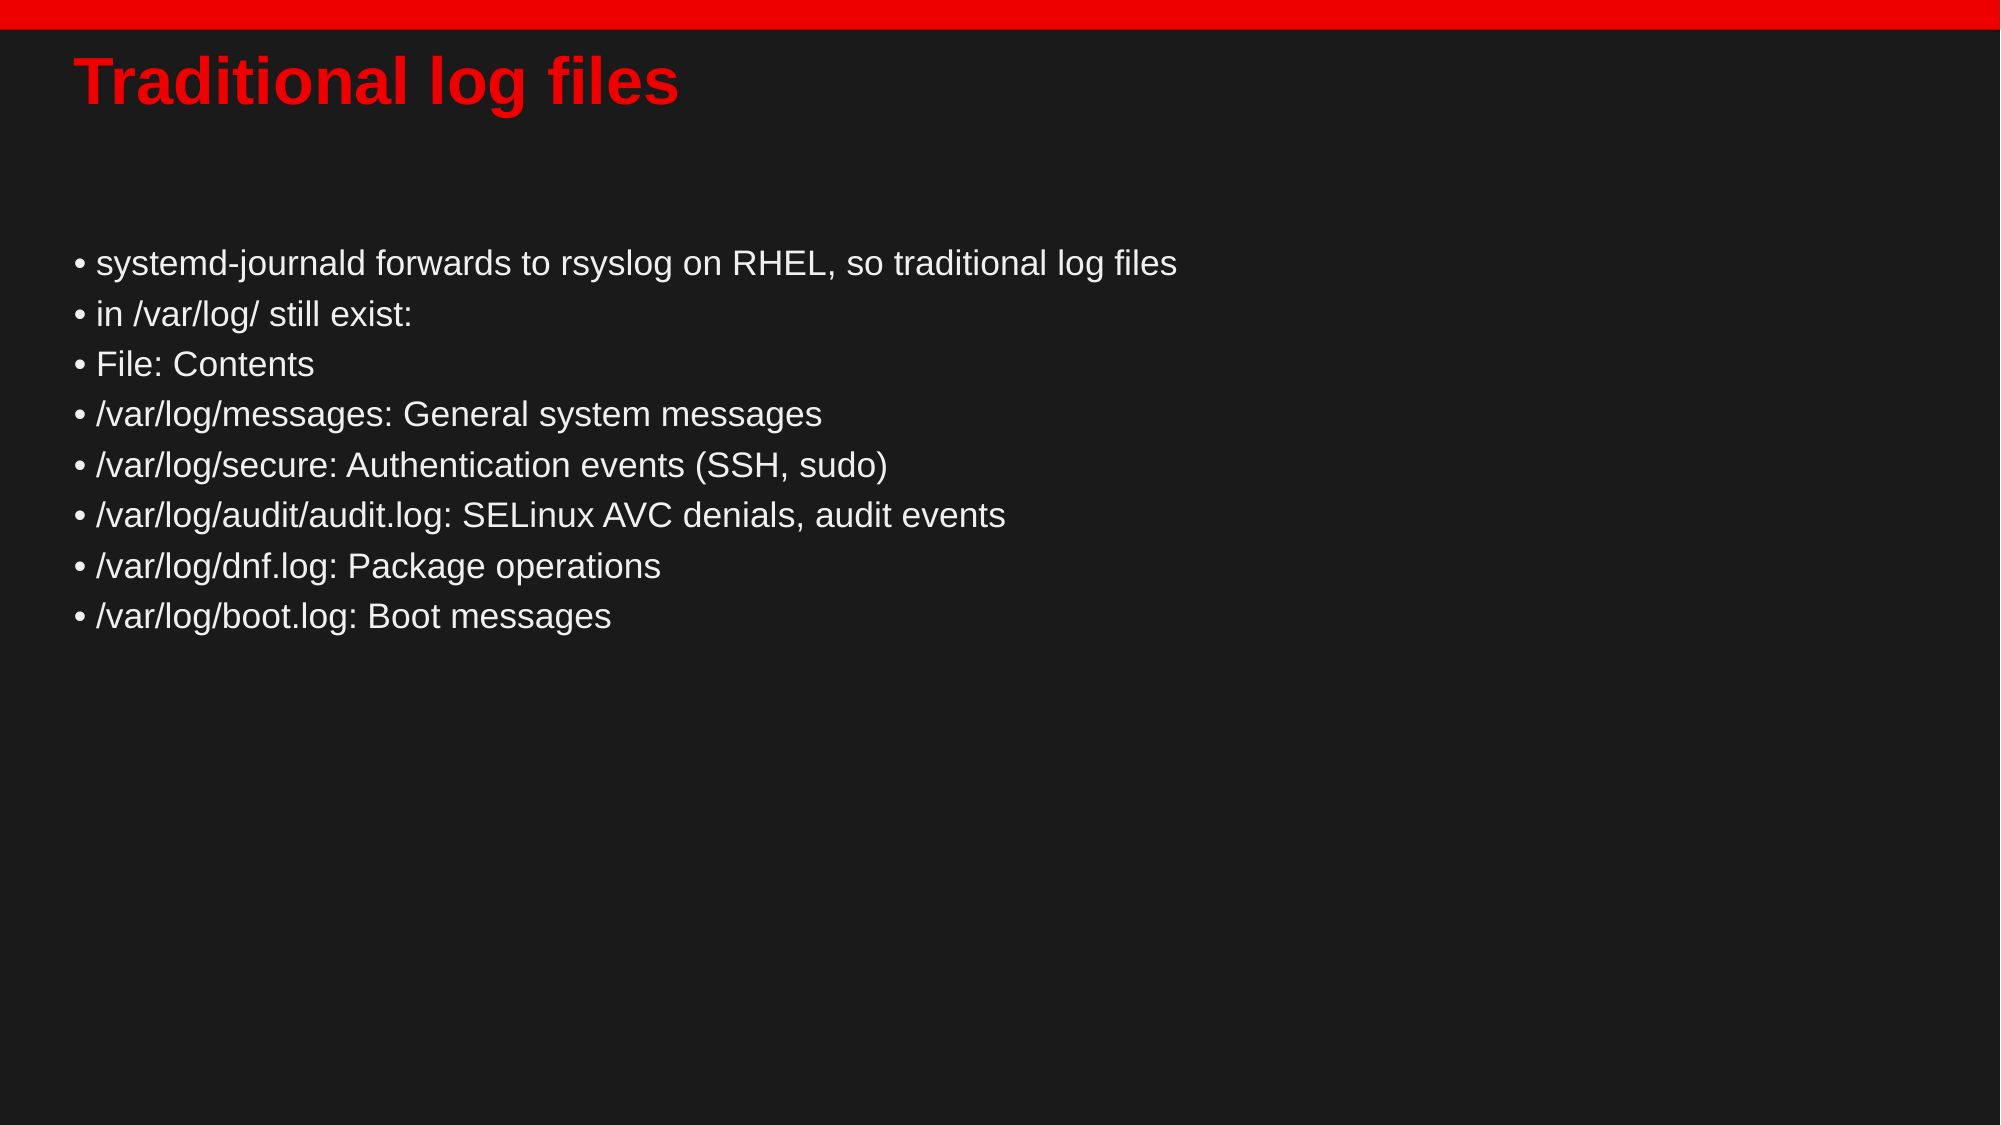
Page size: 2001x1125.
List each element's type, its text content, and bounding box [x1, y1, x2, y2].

text_box Traditional log files [59, 36, 1942, 208]
text_box [0, 0, 2001, 30]
text_box • systemd-journald forwards to rsyslog on RHEL, so traditional log files • in /var/log/ still exist: • File: Contents • /var/log/messages: General system messages • /var/log/secure: Authentication events (SSH, sudo) • /var/log/audit/audit.log: SELinux AVC denials, audit events • /var/log/dnf.log: Package operations • /var/log/boot.log: Boot messages [59, 236, 1942, 1037]
